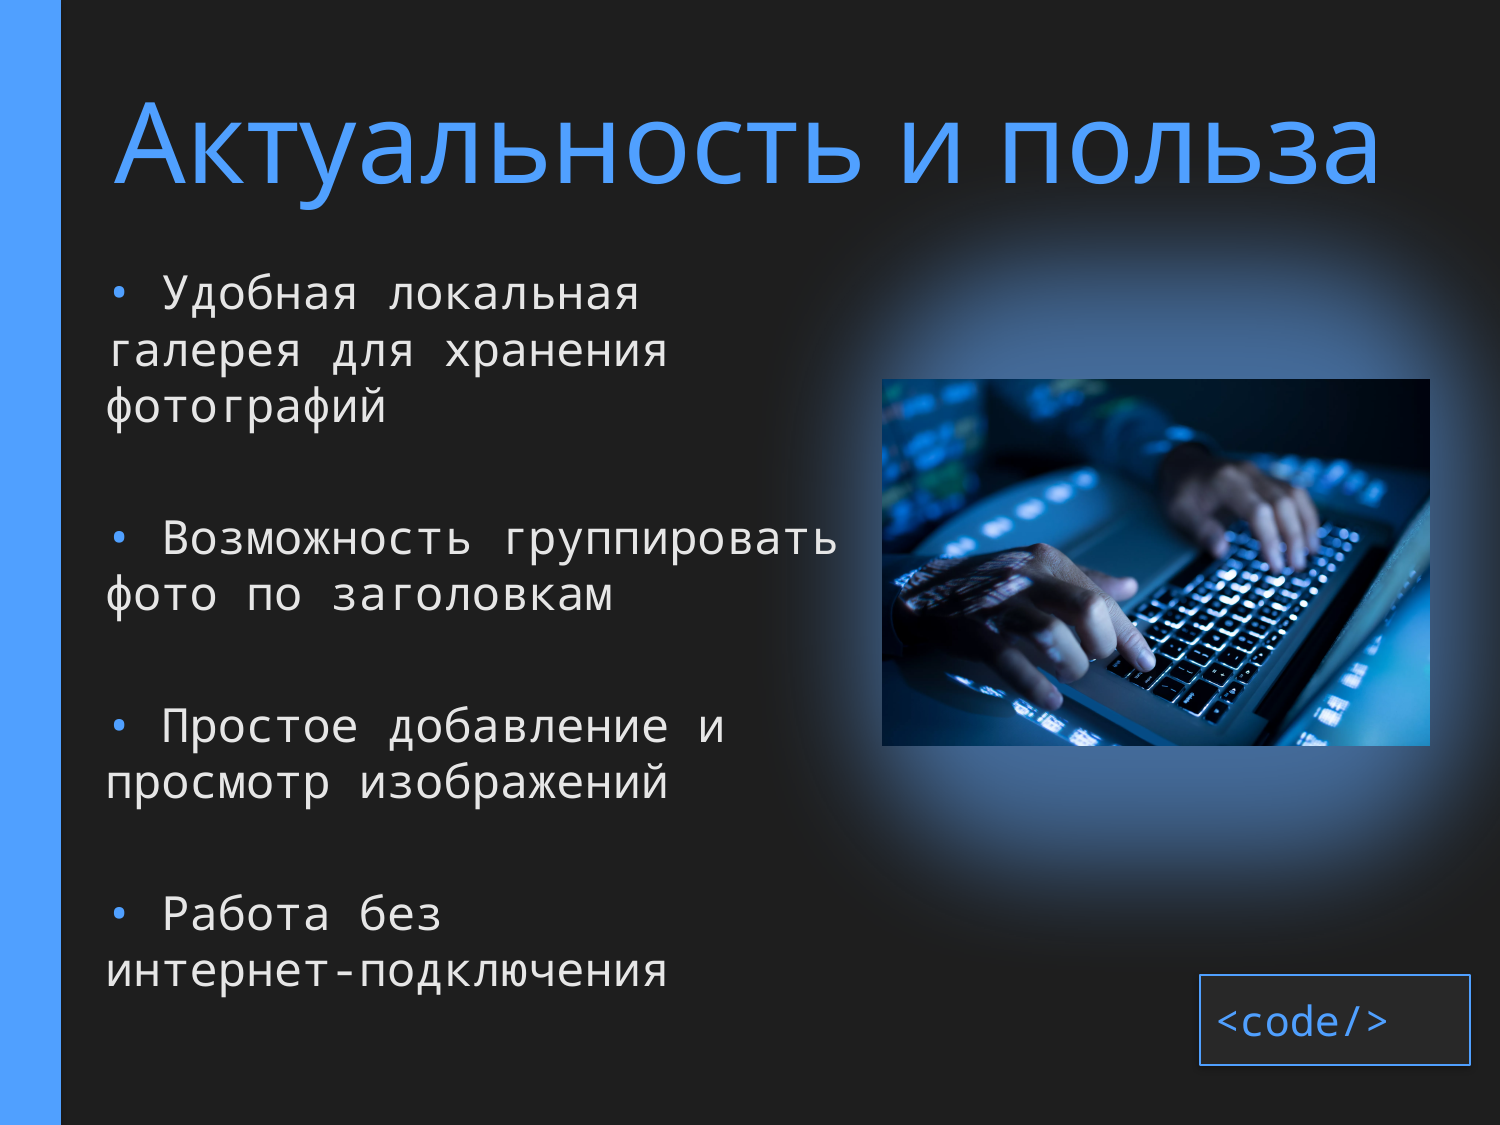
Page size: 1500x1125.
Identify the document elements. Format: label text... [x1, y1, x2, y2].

text_box [0, 0, 60, 1125]
picture [882, 379, 1430, 746]
list • Удобная локальная галерея для хранения фотографий • Возможность группировать фото по заголовкам • Простое добавление и просмотр изображений • Работа без интернет‑подключения [75, 233, 888, 1039]
text_box <code/> [1199, 974, 1470, 1065]
title Актуальность и польза [75, 45, 1425, 233]
